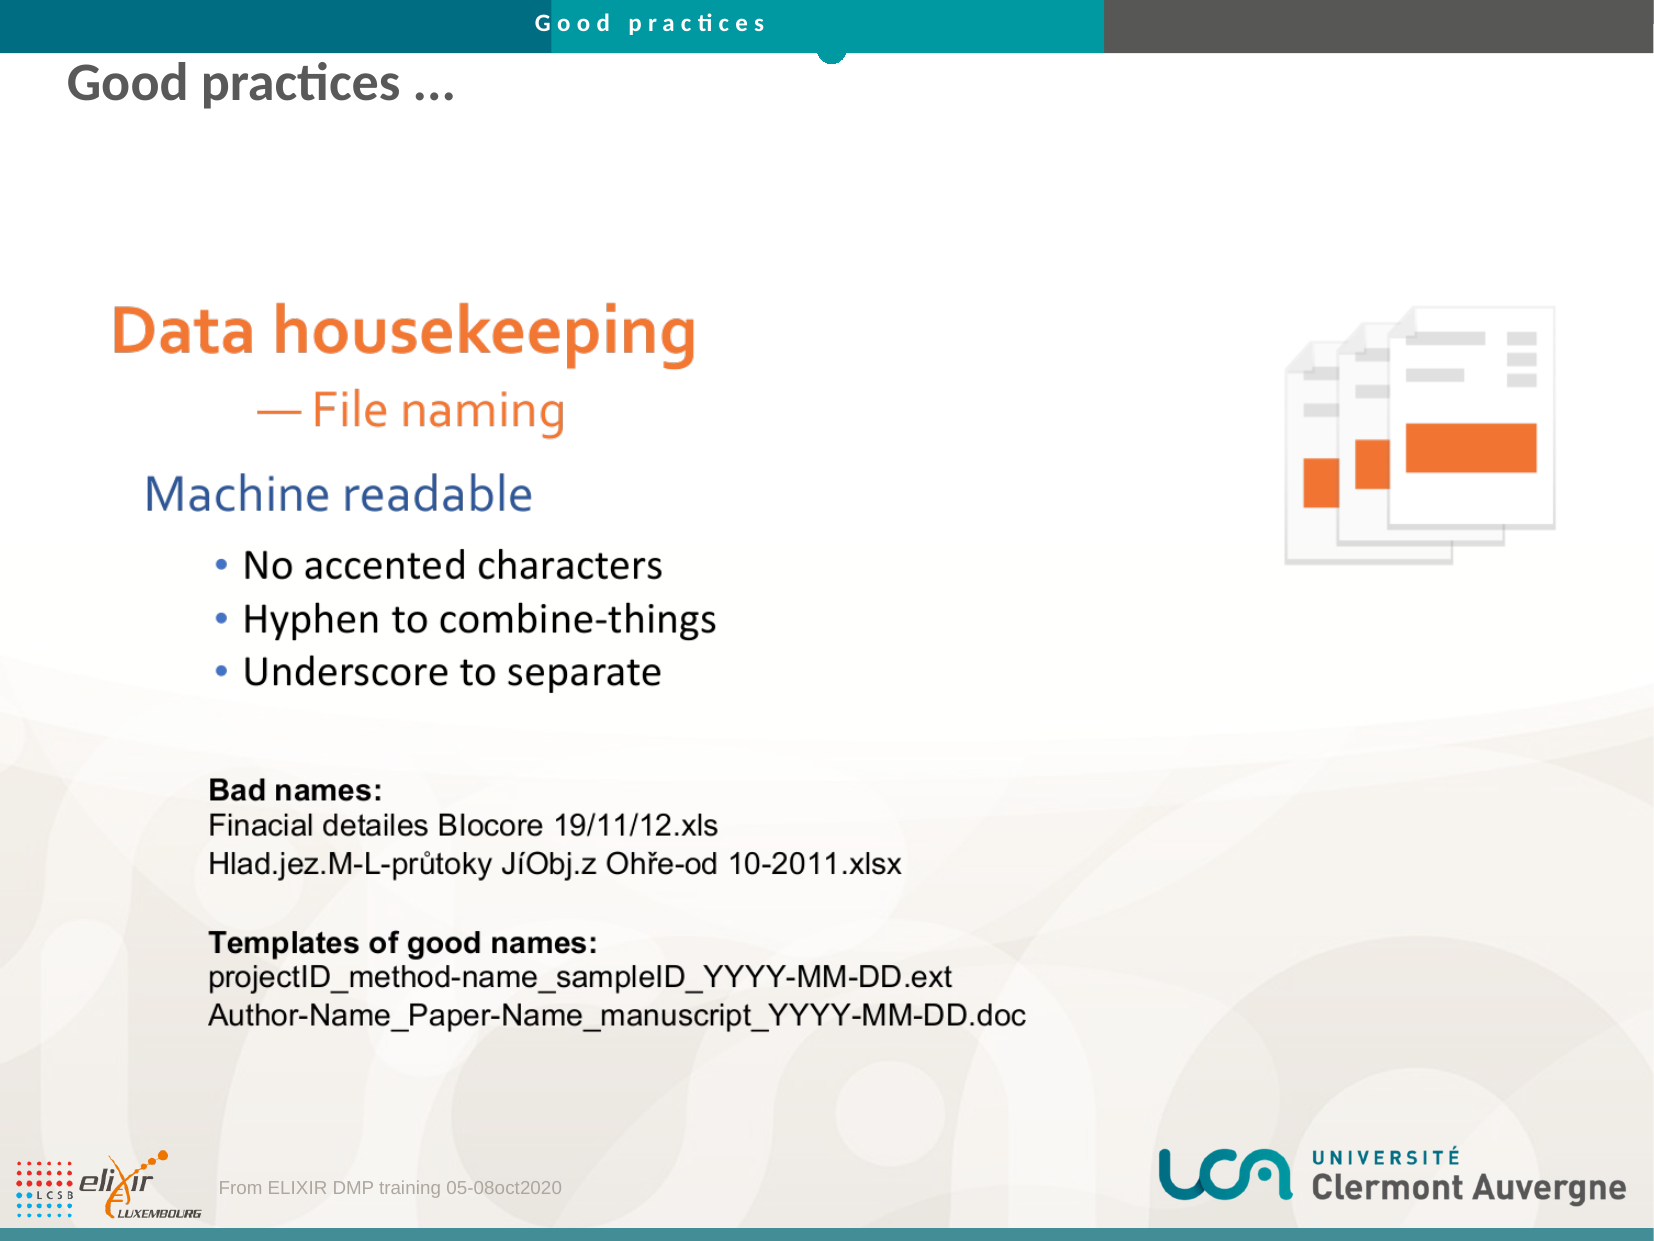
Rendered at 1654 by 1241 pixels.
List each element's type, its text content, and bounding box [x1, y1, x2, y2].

text_box [818, 55, 845, 64]
text_box [0, 0, 1654, 54]
picture [0, 54, 1654, 1241]
text_box Good practices [5, 5, 1654, 55]
text_box From ELIXIR DMP training 05-08oct2020 [203, 1170, 615, 1210]
text_box Good practices ... [52, 55, 977, 208]
